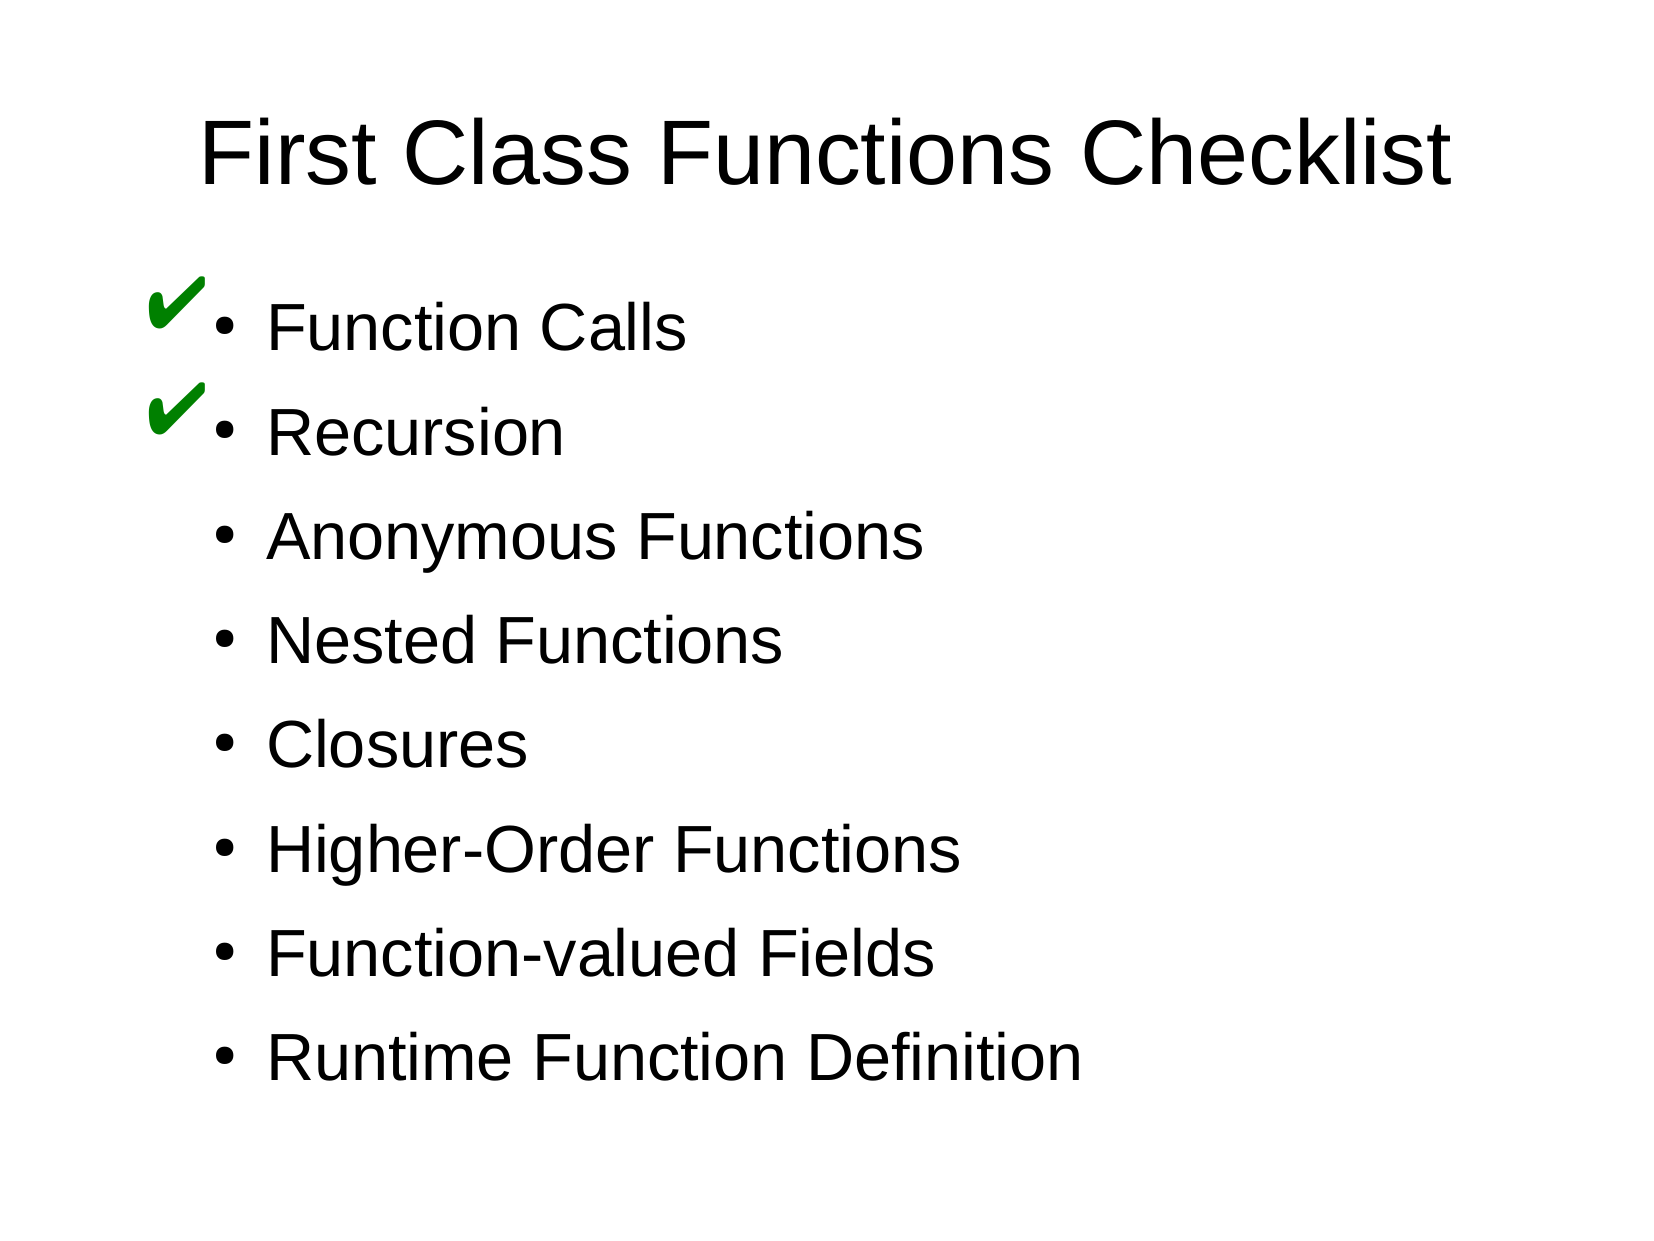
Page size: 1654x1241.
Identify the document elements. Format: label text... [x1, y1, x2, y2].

title First Class Functions Checklist [82, 56, 1571, 250]
text_box ✔ [132, 362, 245, 491]
list Function Calls Recursion Anonymous Functions Nested Functions Closures Higher-Order Functions Function-valued Fields Runtime Function Definition [195, 290, 1501, 1094]
text_box ✔ [132, 256, 245, 362]
